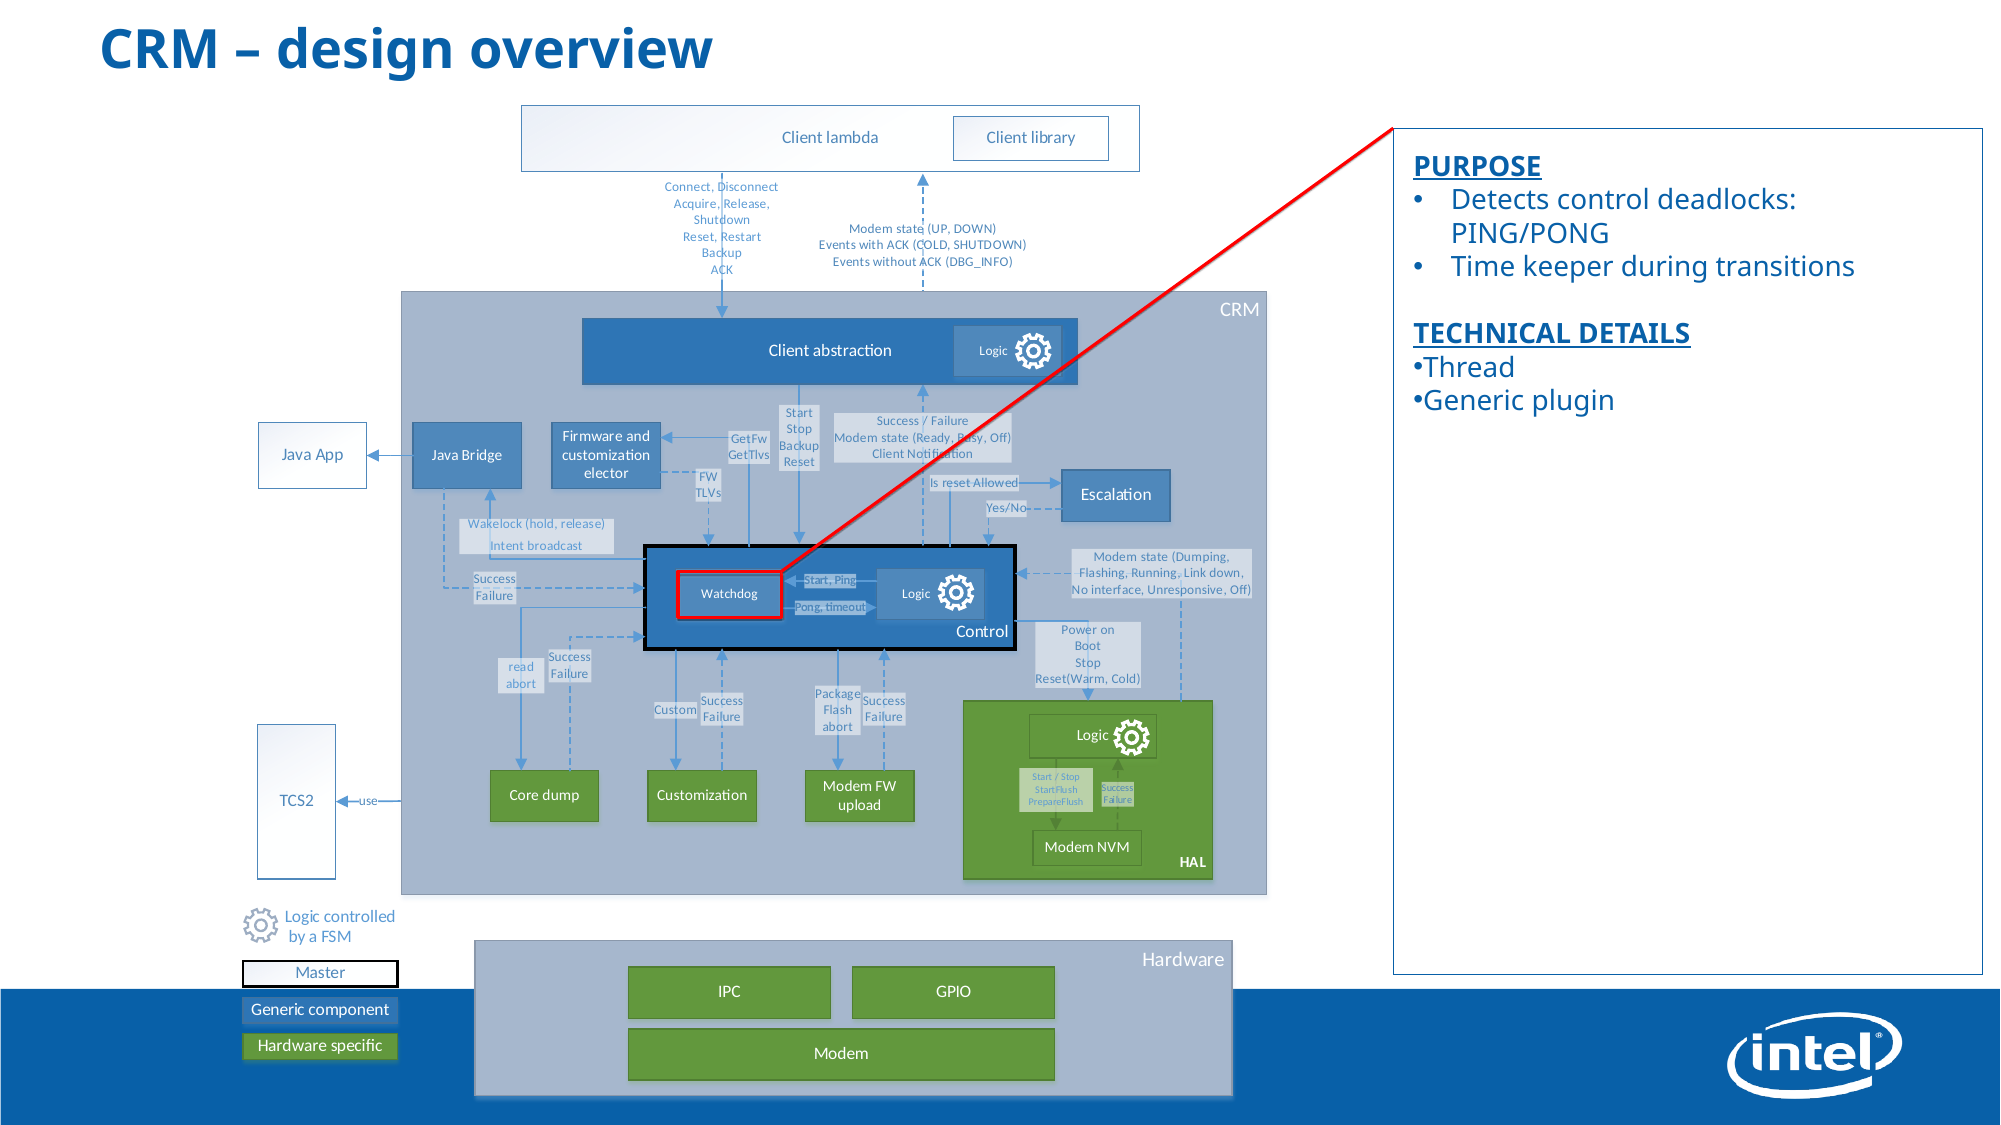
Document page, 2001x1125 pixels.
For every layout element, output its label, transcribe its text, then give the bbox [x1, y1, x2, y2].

title CRM – design overview [1294, 133, 1393, 205]
picture [680, 577, 780, 616]
picture [235, 205, 1274, 1106]
title CRM – design overview [99, 14, 1900, 205]
text_box PURPOSE Detects control deadlocks: PING/PONG Time keeper during transitions TECHNICAL DETAILS Thread Generic plugin [1393, 128, 1983, 975]
picture [1725, 1011, 1904, 1101]
